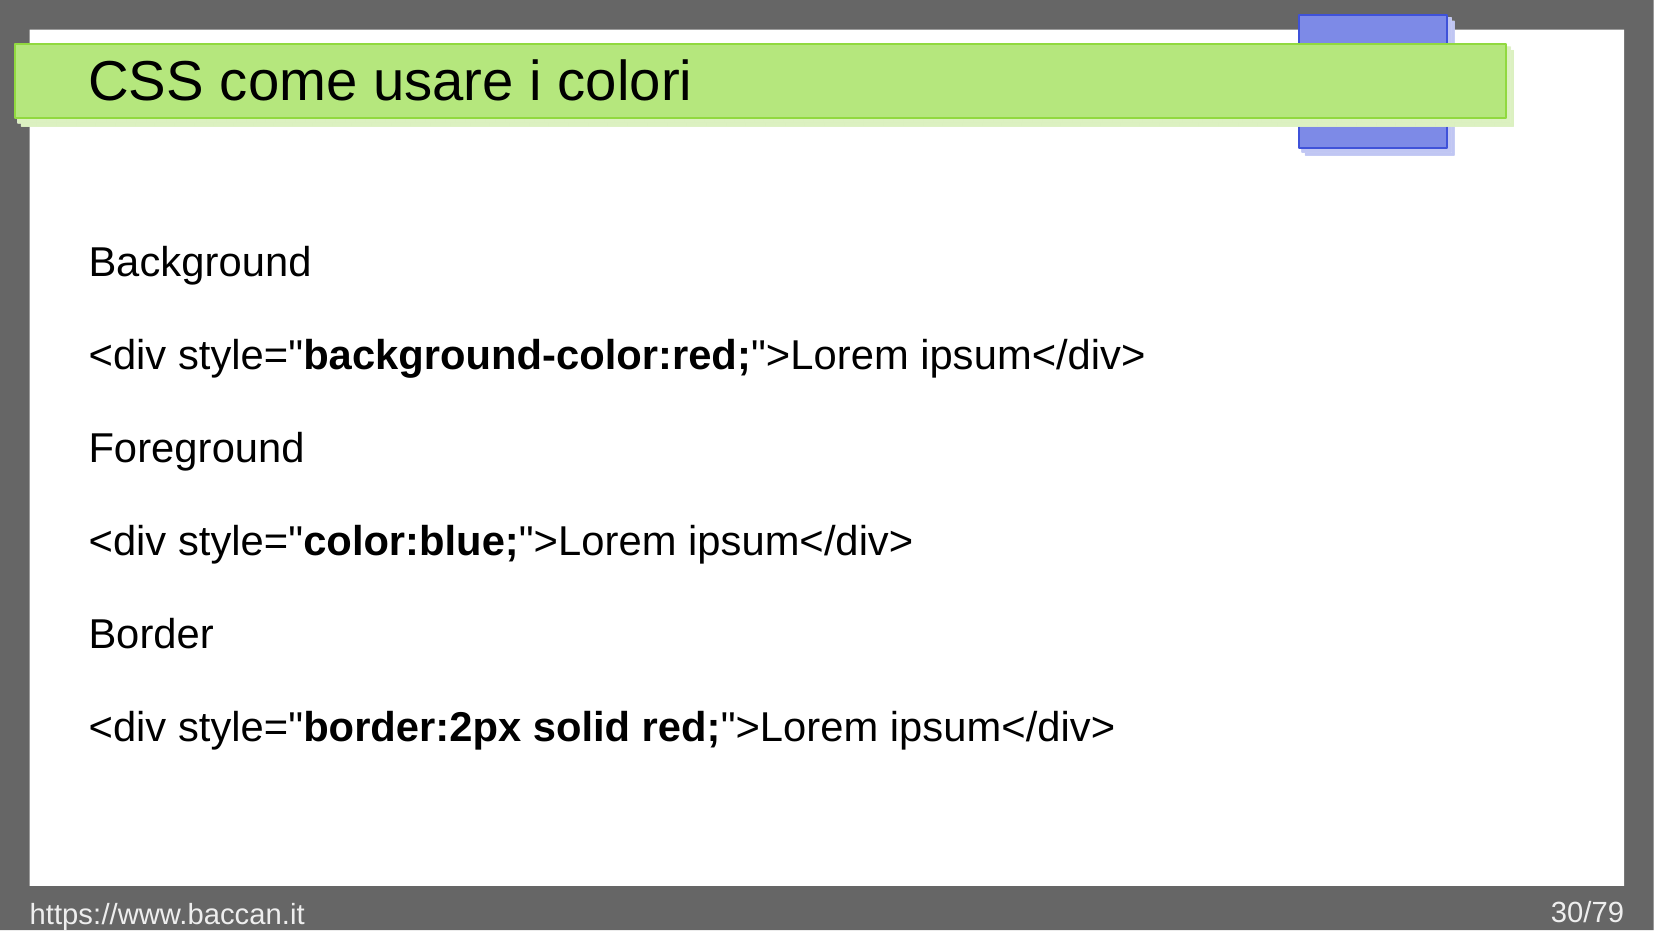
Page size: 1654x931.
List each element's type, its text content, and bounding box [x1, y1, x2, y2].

text_box Background <div style="background-color:red;">Lorem ipsum</div> Foreground <div style="color:blue;">Lorem ipsum</div> Border <div style="border:2px solid red;">Lorem ipsum</div> [88, 169, 1565, 820]
title CSS come usare i colori [88, 44, 1506, 119]
